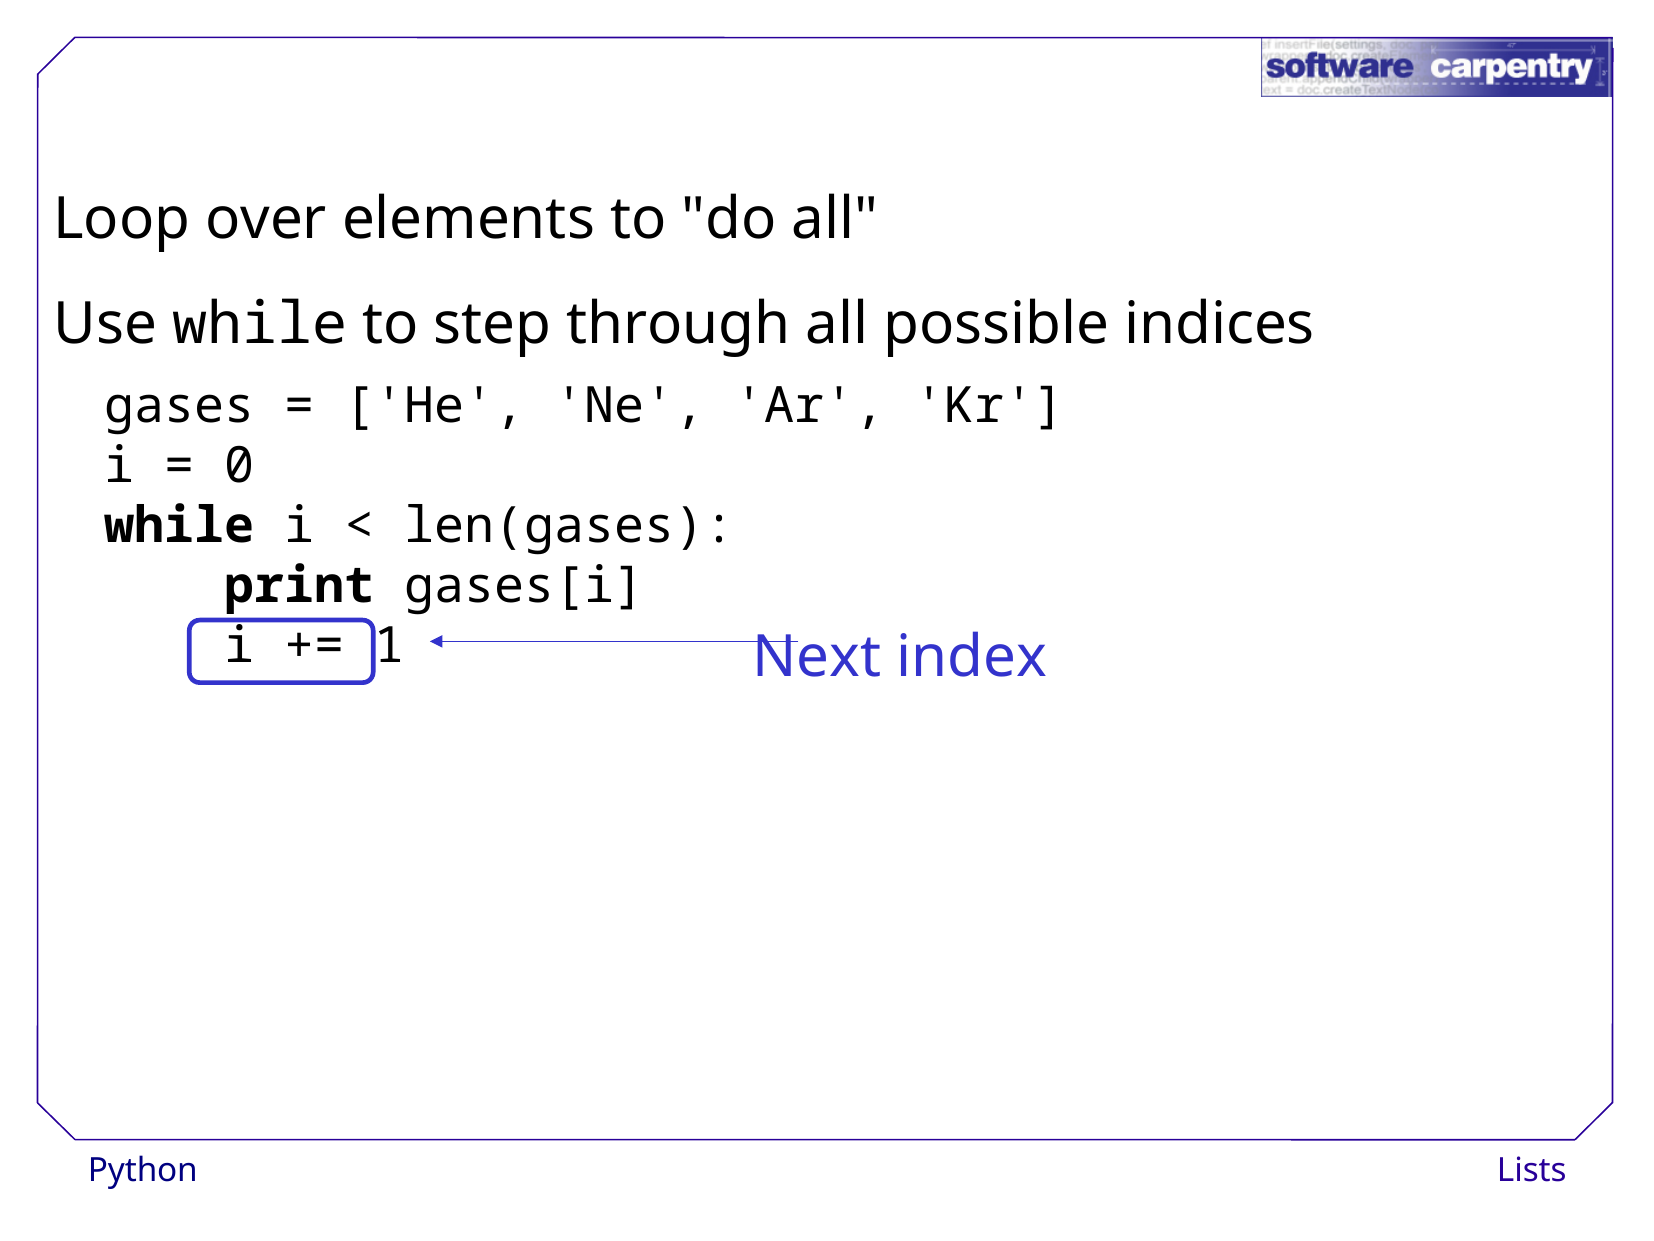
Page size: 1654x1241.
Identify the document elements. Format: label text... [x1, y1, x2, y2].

text_box Loop over elements to "do all" Use while to step through all possible indices [38, 137, 1480, 364]
text_box gases = ['He', 'Ne', 'Ar', 'Kr'] i = 0 while i < len(gases): print gases[i] i += 1 [89, 365, 1512, 923]
picture [1261, 39, 1613, 97]
text_box Next index [737, 575, 1212, 696]
